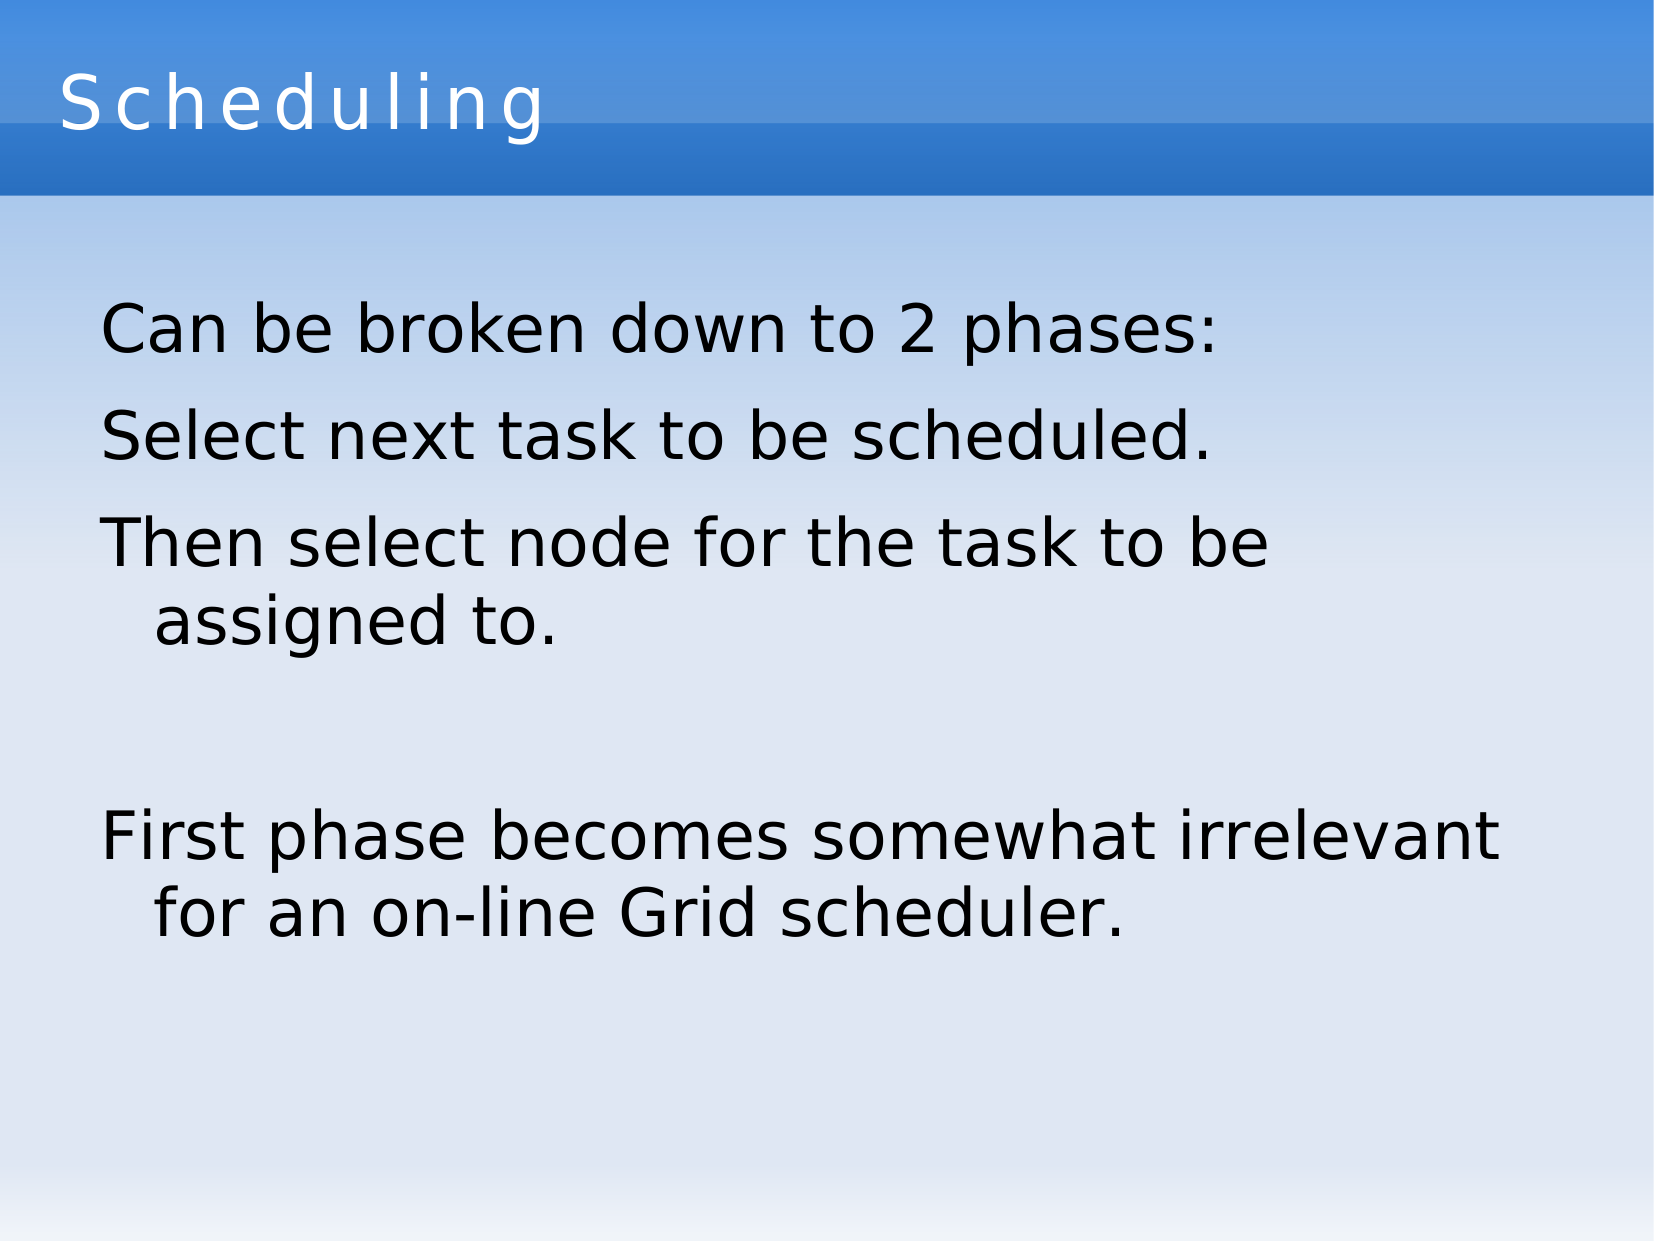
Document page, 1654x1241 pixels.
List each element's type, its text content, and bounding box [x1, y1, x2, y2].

list Can be broken down to 2 phases: Select next task to be scheduled. Then select node for the task to be assigned to. First phase becomes somewhat irrelevant for an on-line Grid scheduler. [82, 290, 1571, 1094]
picture [0, 0, 1654, 1241]
title Scheduling [59, 36, 1270, 171]
